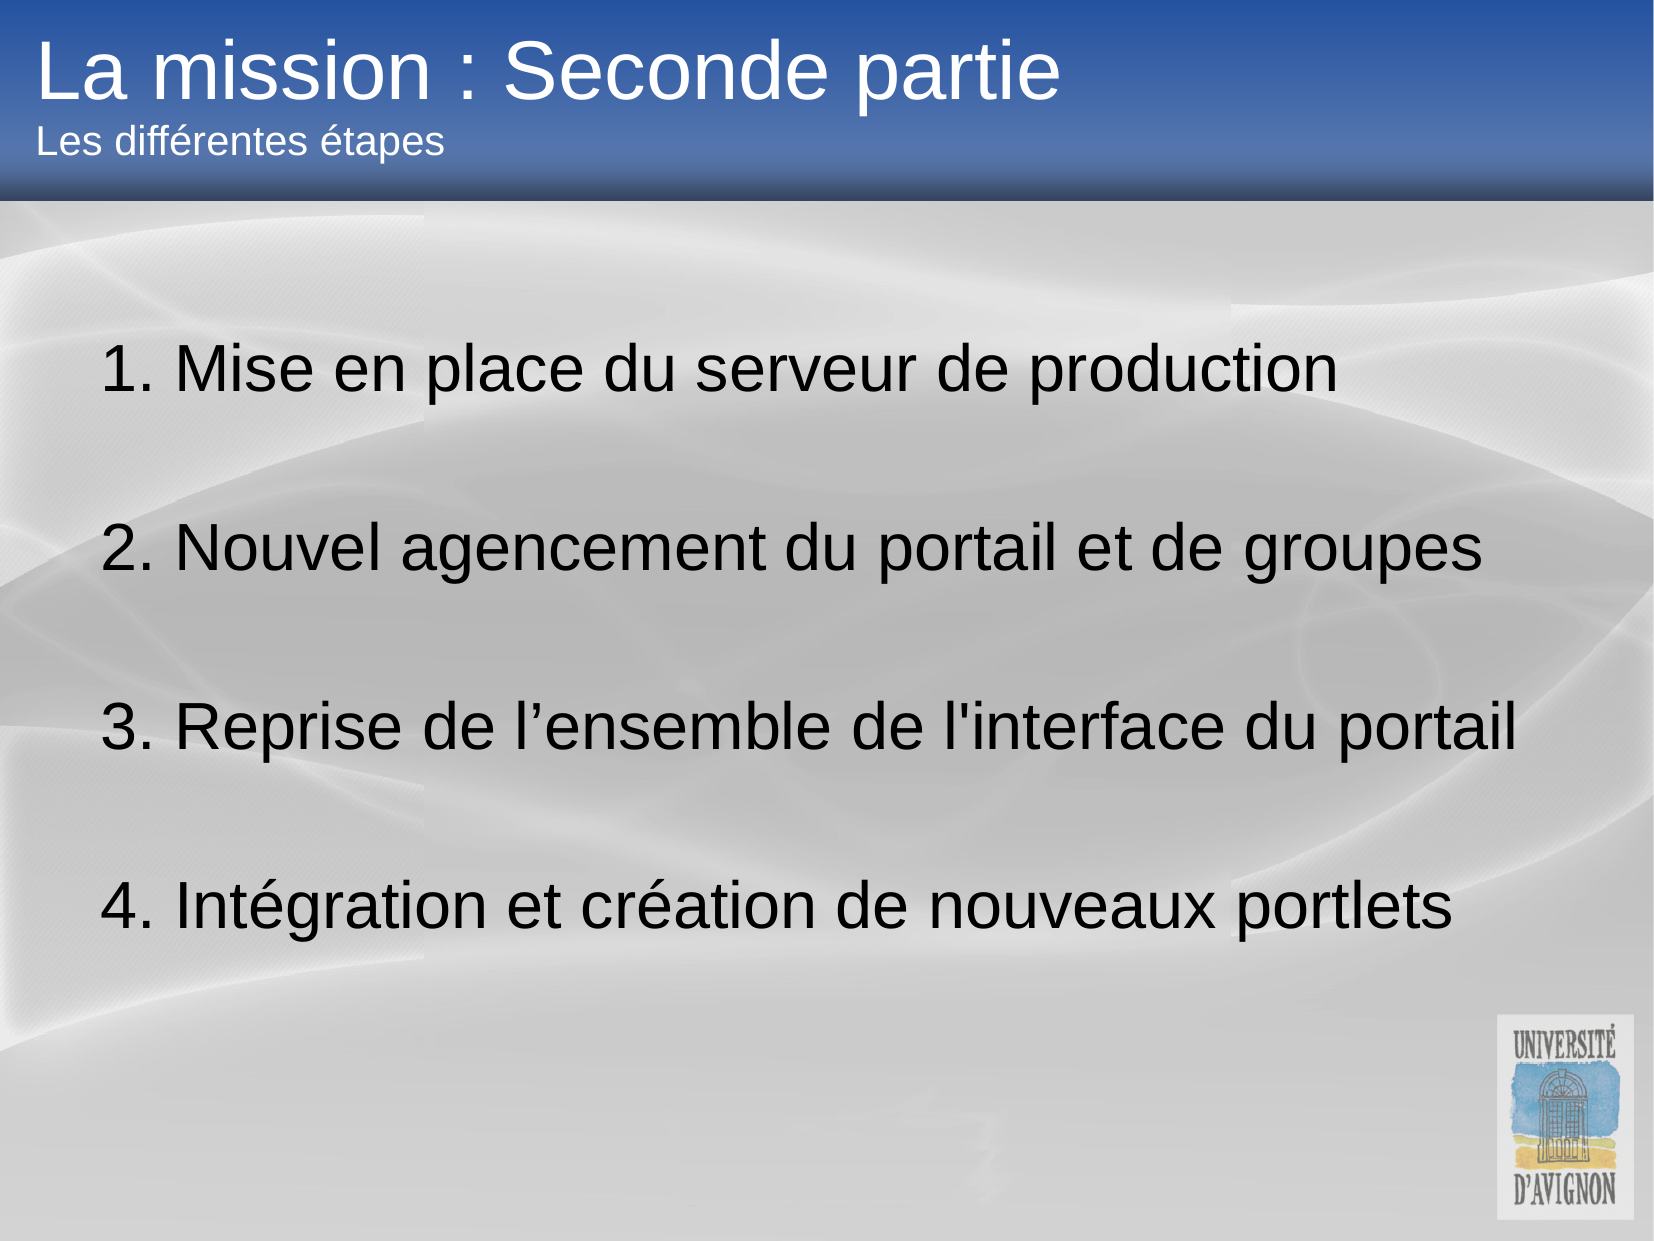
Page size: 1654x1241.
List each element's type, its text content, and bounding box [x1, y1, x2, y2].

list Mise en place du serveur de production Nouvel agencement du portail et de groupes Reprise de l’ensemble de l'interface du portail Intégration et création de nouveaux portlets [82, 330, 1571, 1150]
title La mission : Seconde partie Les différentes étapes [35, 0, 1498, 213]
picture [0, 0, 1654, 1241]
